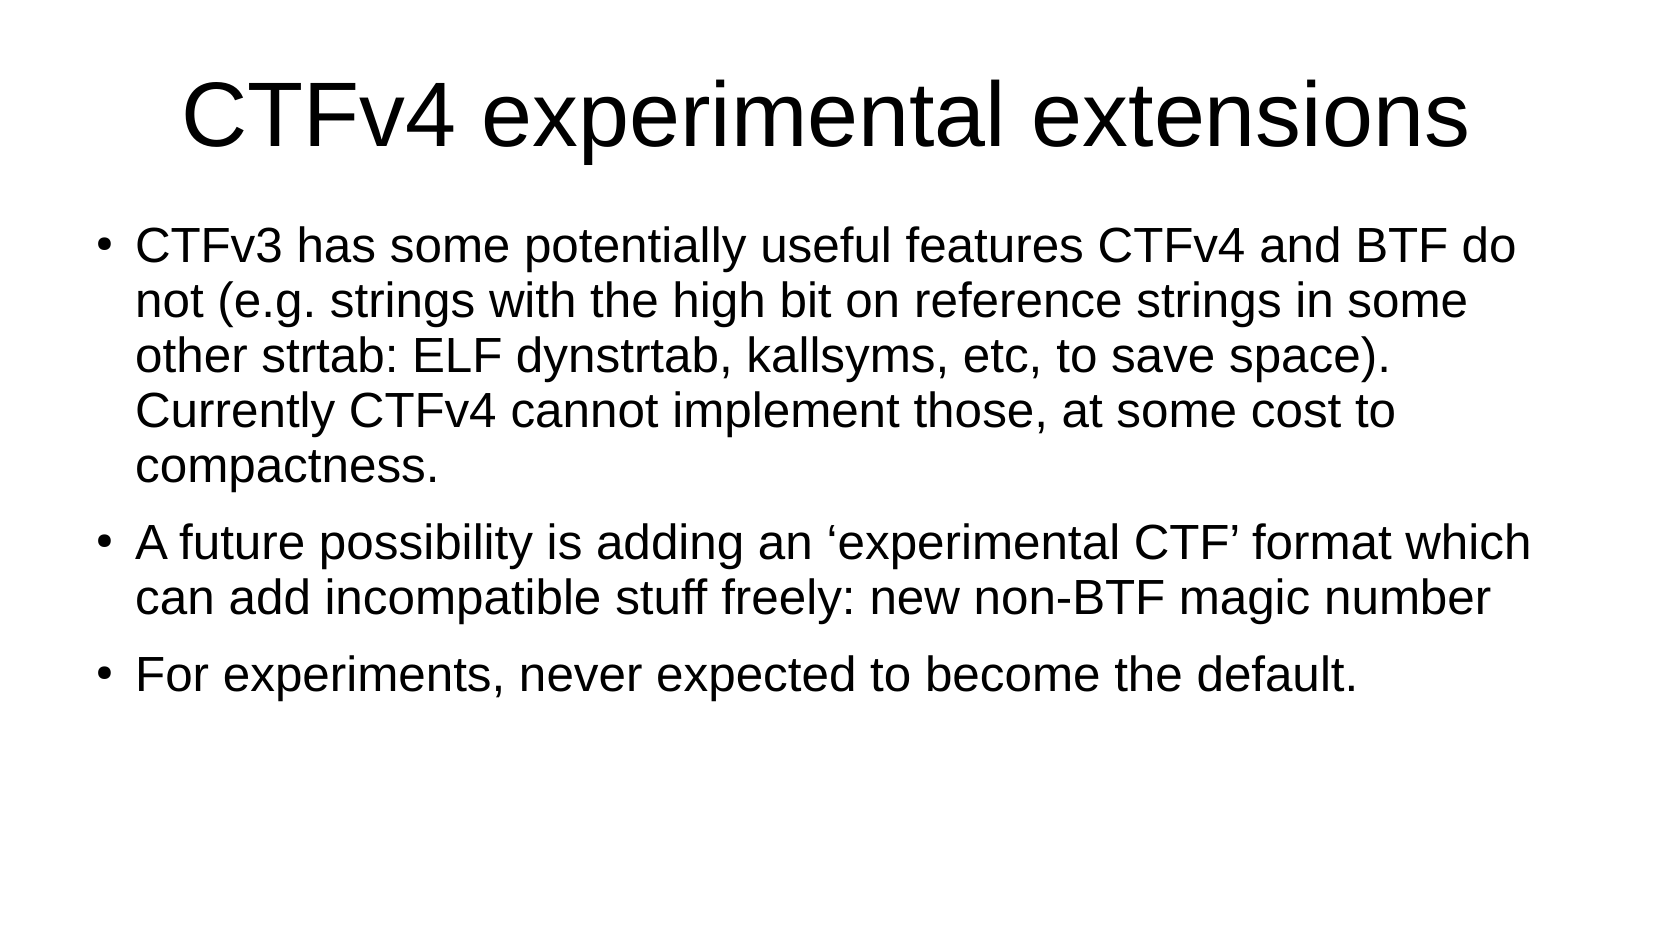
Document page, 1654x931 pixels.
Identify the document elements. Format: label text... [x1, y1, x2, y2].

list CTFv3 has some potentially useful features CTFv4 and BTF do not (e.g. strings with the high bit on reference strings in some other strtab: ELF dynstrtab, kallsyms, etc, to save space). Currently CTFv4 cannot implement those, at some cost to compactness. A future possibility is adding an ‘experimental CTF’ format which can add incompatible stuff freely: new non-BTF magic number For experiments, never expected to become the default. [82, 217, 1571, 758]
title CTFv4 experimental extensions [82, 37, 1571, 193]
